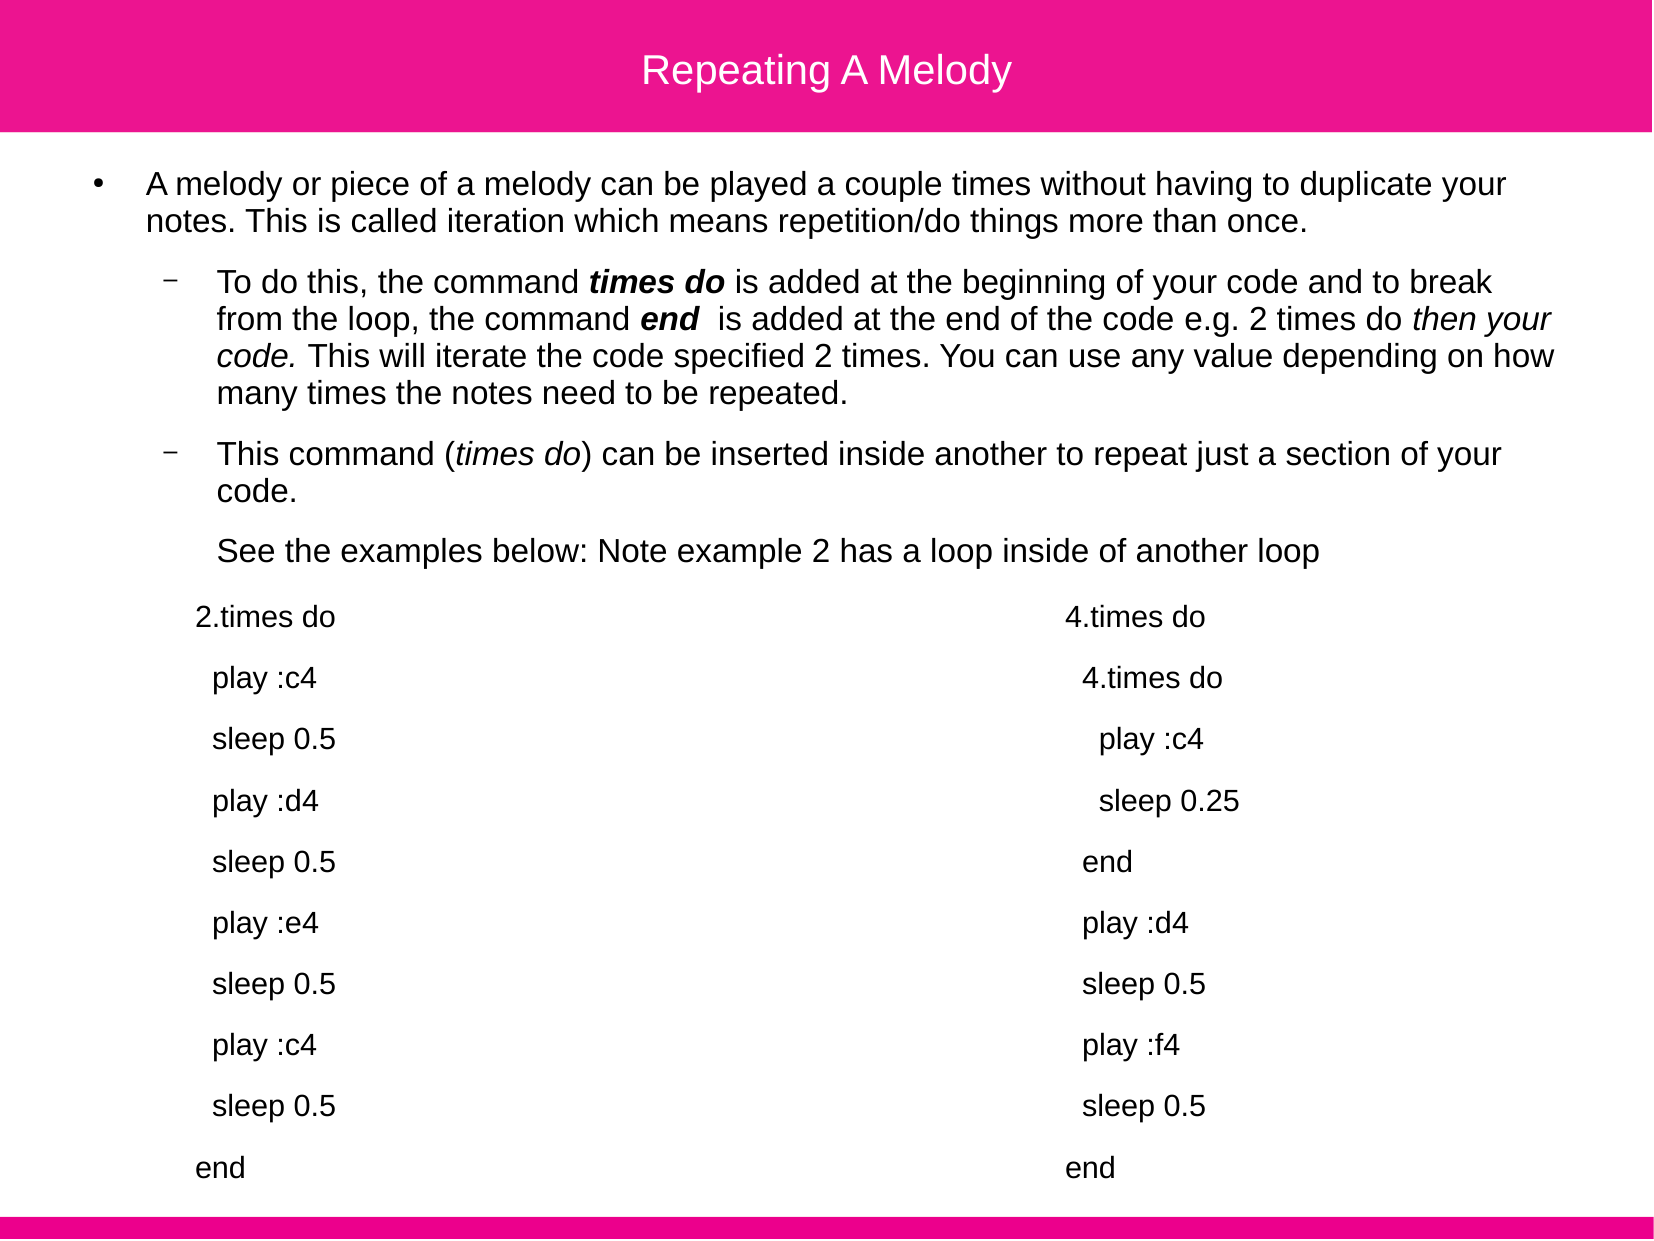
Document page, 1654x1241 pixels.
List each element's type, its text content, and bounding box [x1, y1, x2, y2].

title Repeating A Melody [82, 46, 1571, 94]
list A melody or piece of a melody can be played a couple times without having to duplicate your notes. This is called iteration which means repetition/do things more than once. To do this, the command times do is added at the beginning of your code and to break from the loop, the command end is added at the end of the code e.g. 2 times do then your code. This will iterate the code specified 2 times. You can use any value depending on how many times the notes need to be repeated. This command (times do) can be inserted inside another to repeat just a section of your code. See the examples below: Note example 2 has a loop inside of another loop [75, 165, 1564, 571]
list 4.times do 4.times do play :c4 sleep 0.25 end play :d4 sleep 0.5 play :f4 sleep 0.5 end [1065, 600, 1396, 1186]
list 2.times do play :c4 sleep 0.5 play :d4 sleep 0.5 play :e4 sleep 0.5 play :c4 sleep 0.5 end [195, 600, 661, 1186]
picture [0, 0, 1654, 1241]
